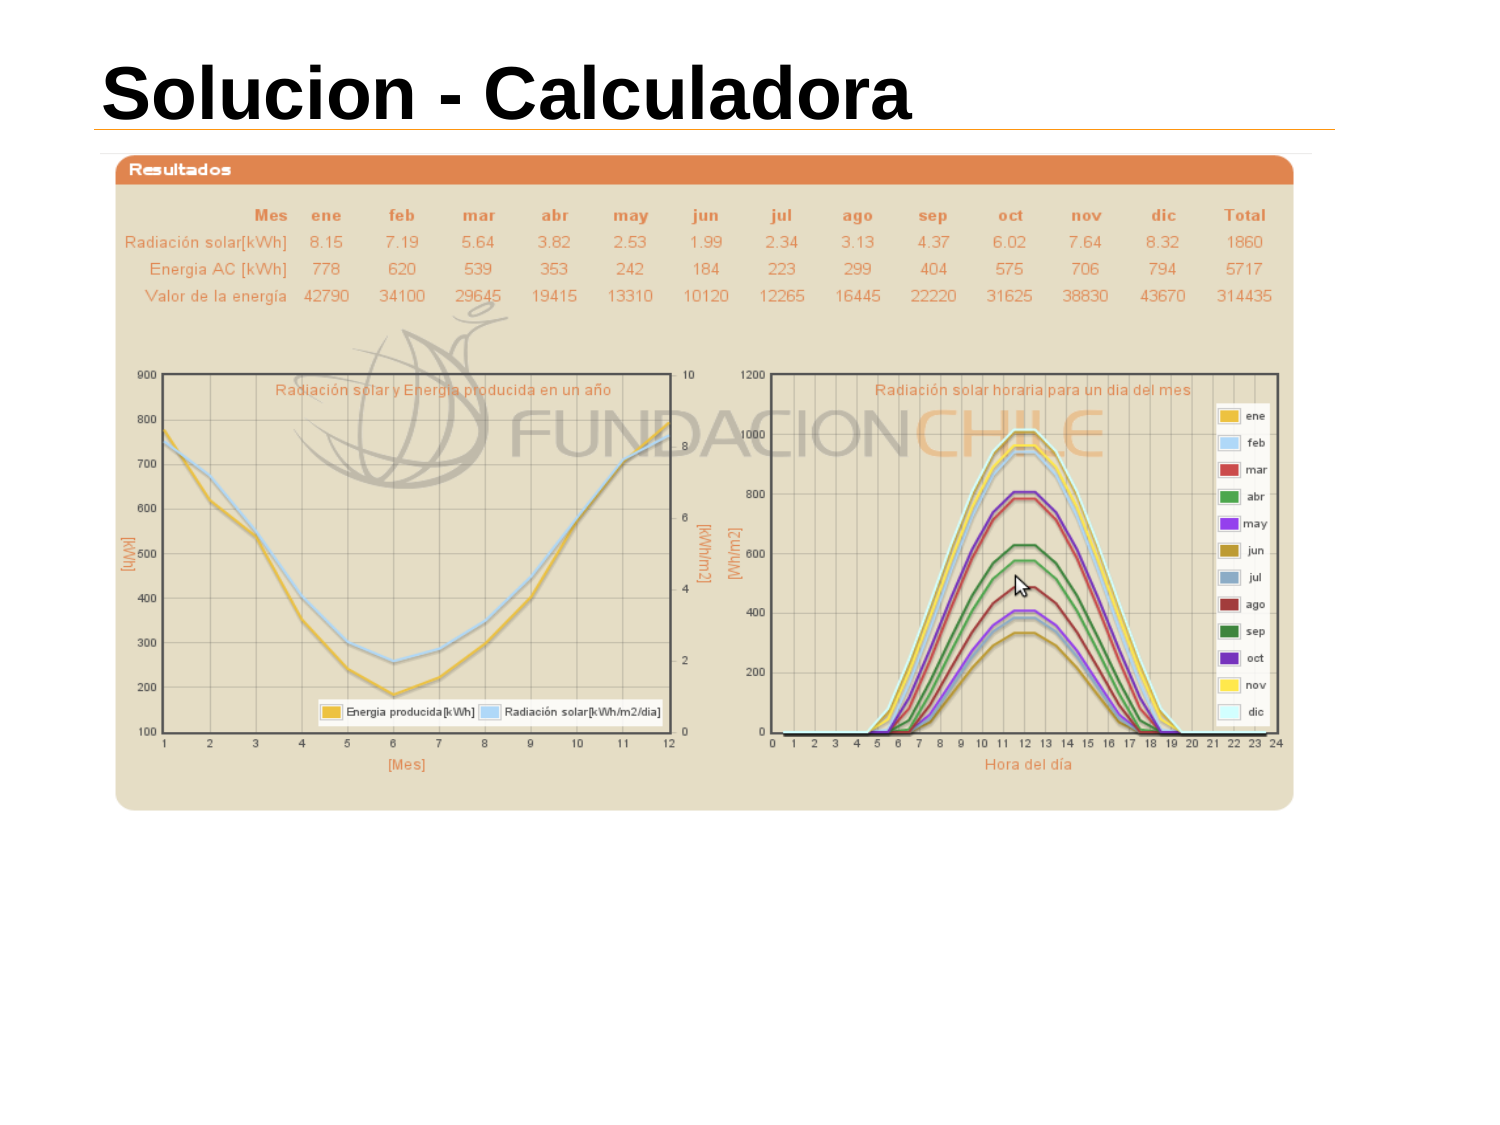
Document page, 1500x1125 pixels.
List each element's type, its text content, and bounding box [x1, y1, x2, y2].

picture [100, 153, 1312, 827]
text_box Solucion - Calculadora [86, 64, 987, 150]
